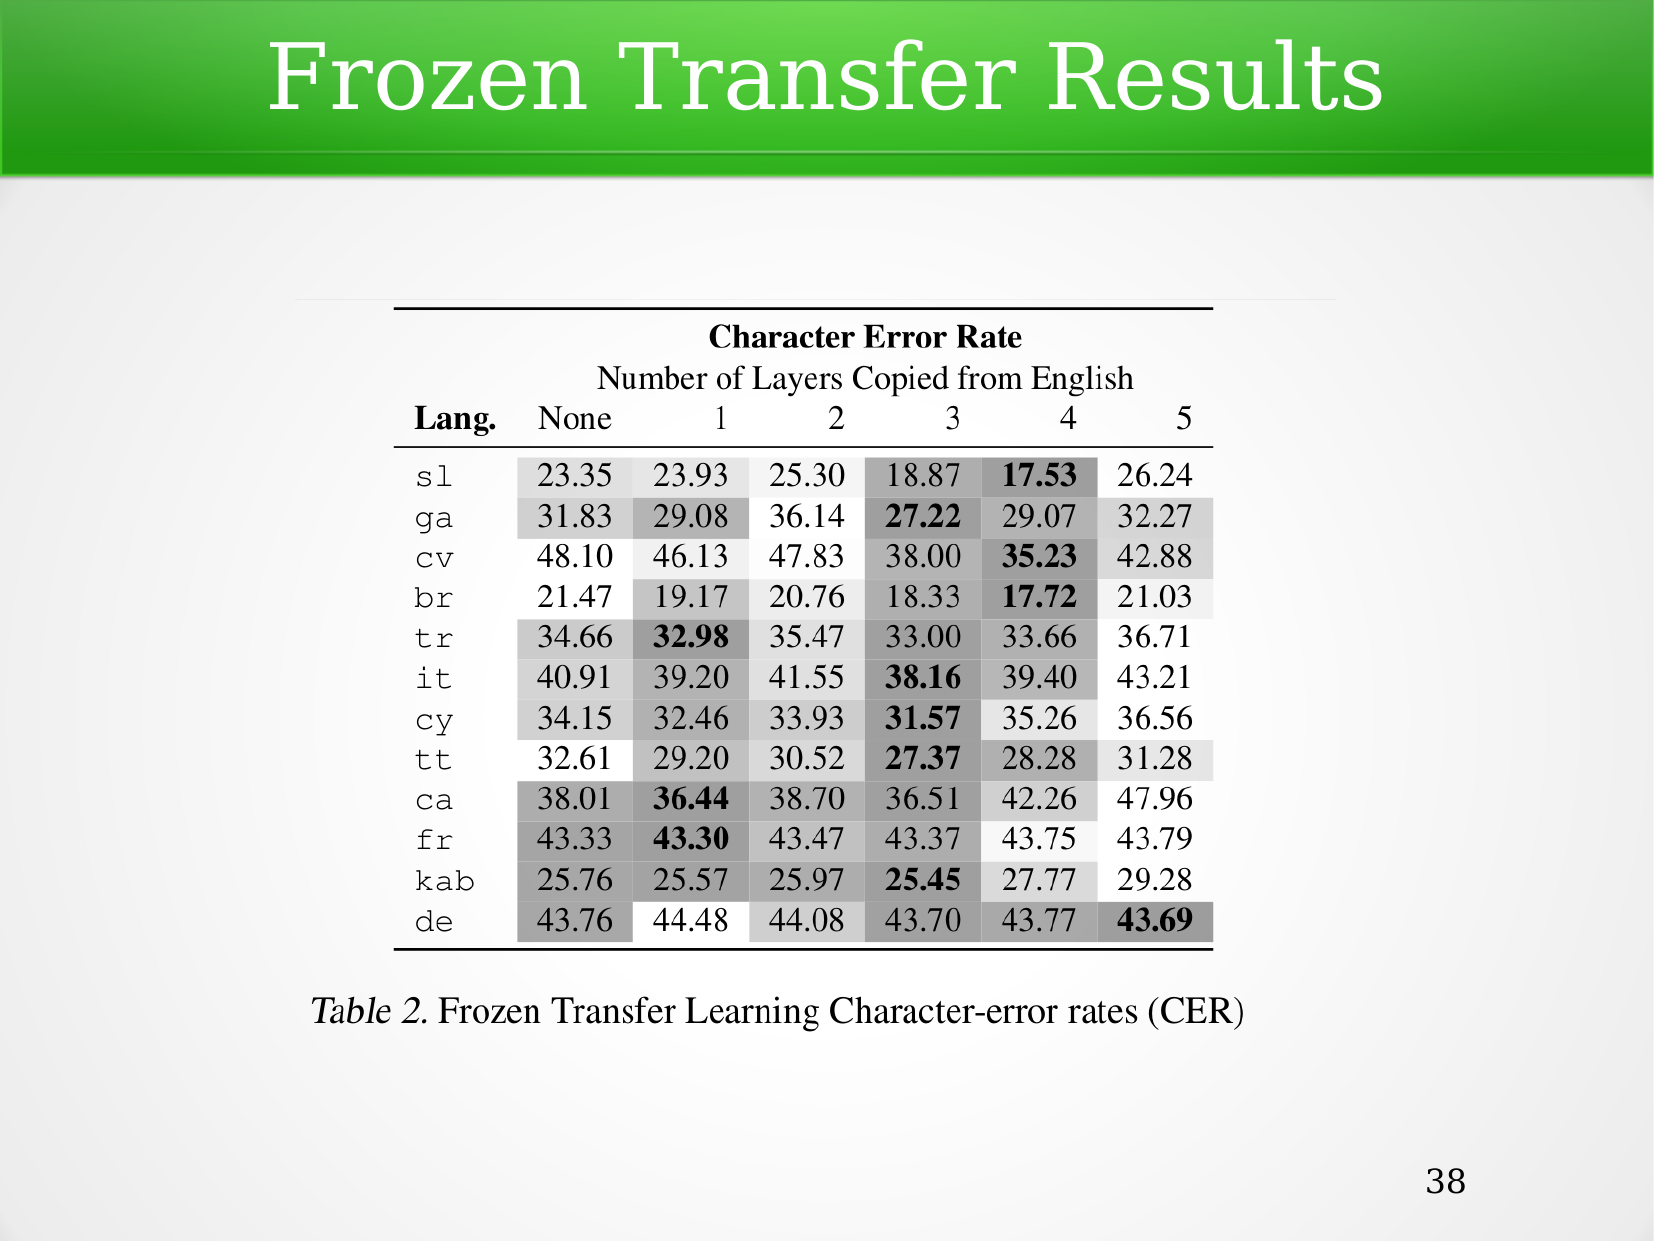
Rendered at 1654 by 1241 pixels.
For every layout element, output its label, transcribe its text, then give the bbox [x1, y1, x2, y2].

picture [0, 0, 1654, 1241]
title Frozen Transfer Results [82, 11, 1571, 154]
